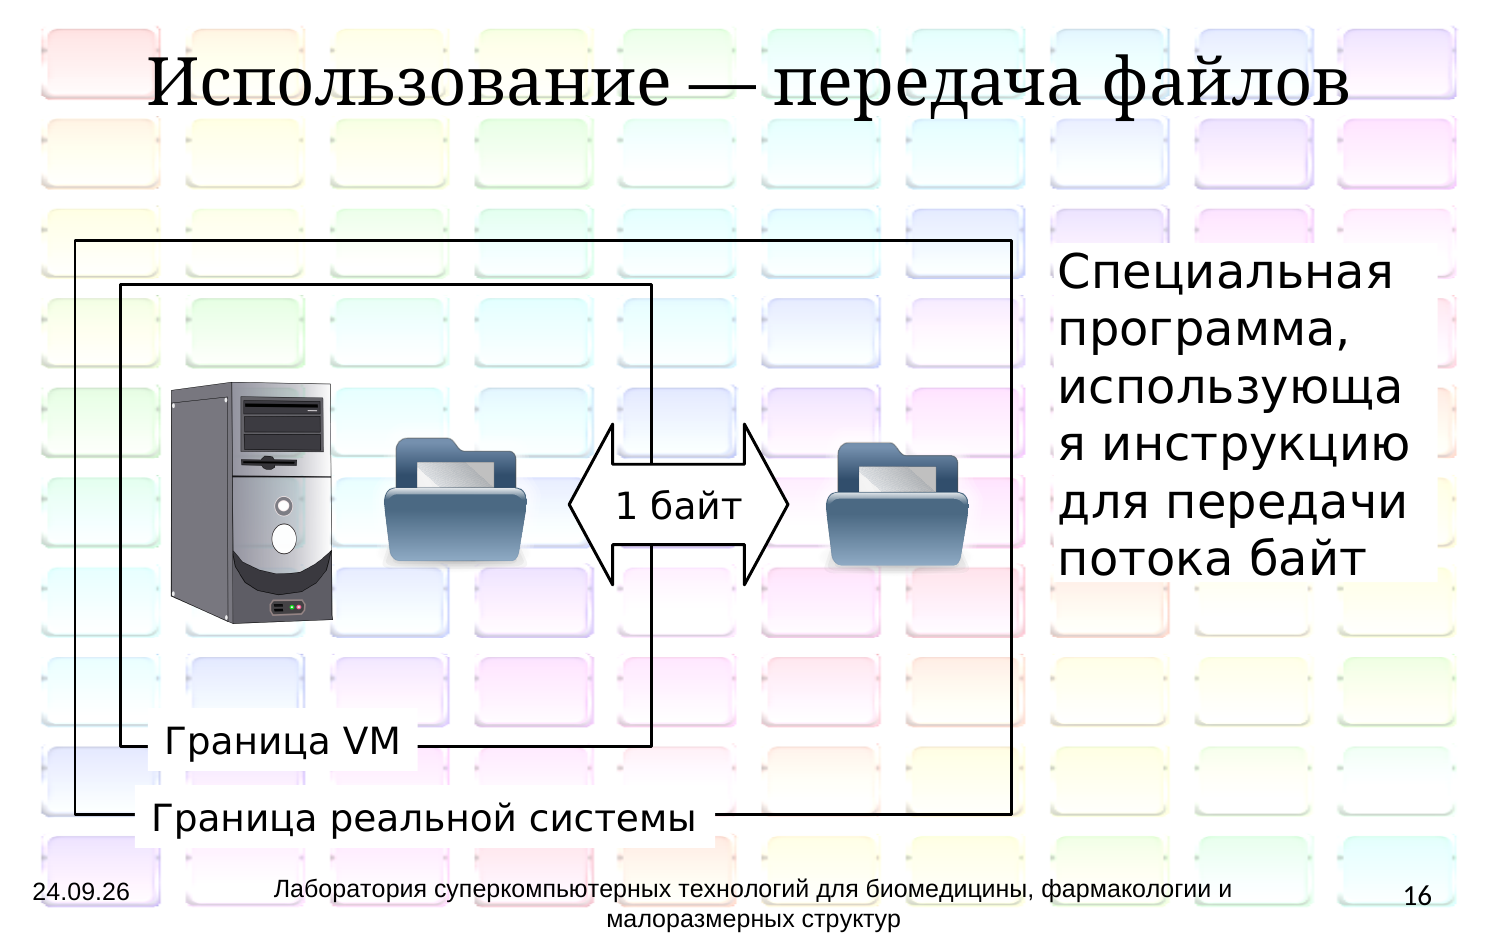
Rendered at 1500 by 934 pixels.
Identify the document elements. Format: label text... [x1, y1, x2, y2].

text_box 1 байт [569, 424, 788, 585]
text_box Специальная программа, использующая инструкцию для передачи потока байт [1053, 243, 1438, 583]
text_box 11.03.12 [17, 868, 184, 918]
text_box Лаборатория суперкомпьютерных технологий для биомедицины, фармакологии и малоразмерных структур [171, 864, 1338, 915]
text_box Граница реальной системы [134, 785, 716, 848]
text_box <номер> [1387, 868, 1473, 918]
title Использование — передача файлов [75, 31, 1426, 127]
text_box Граница VM [147, 708, 418, 771]
picture [0, 0, 1500, 934]
